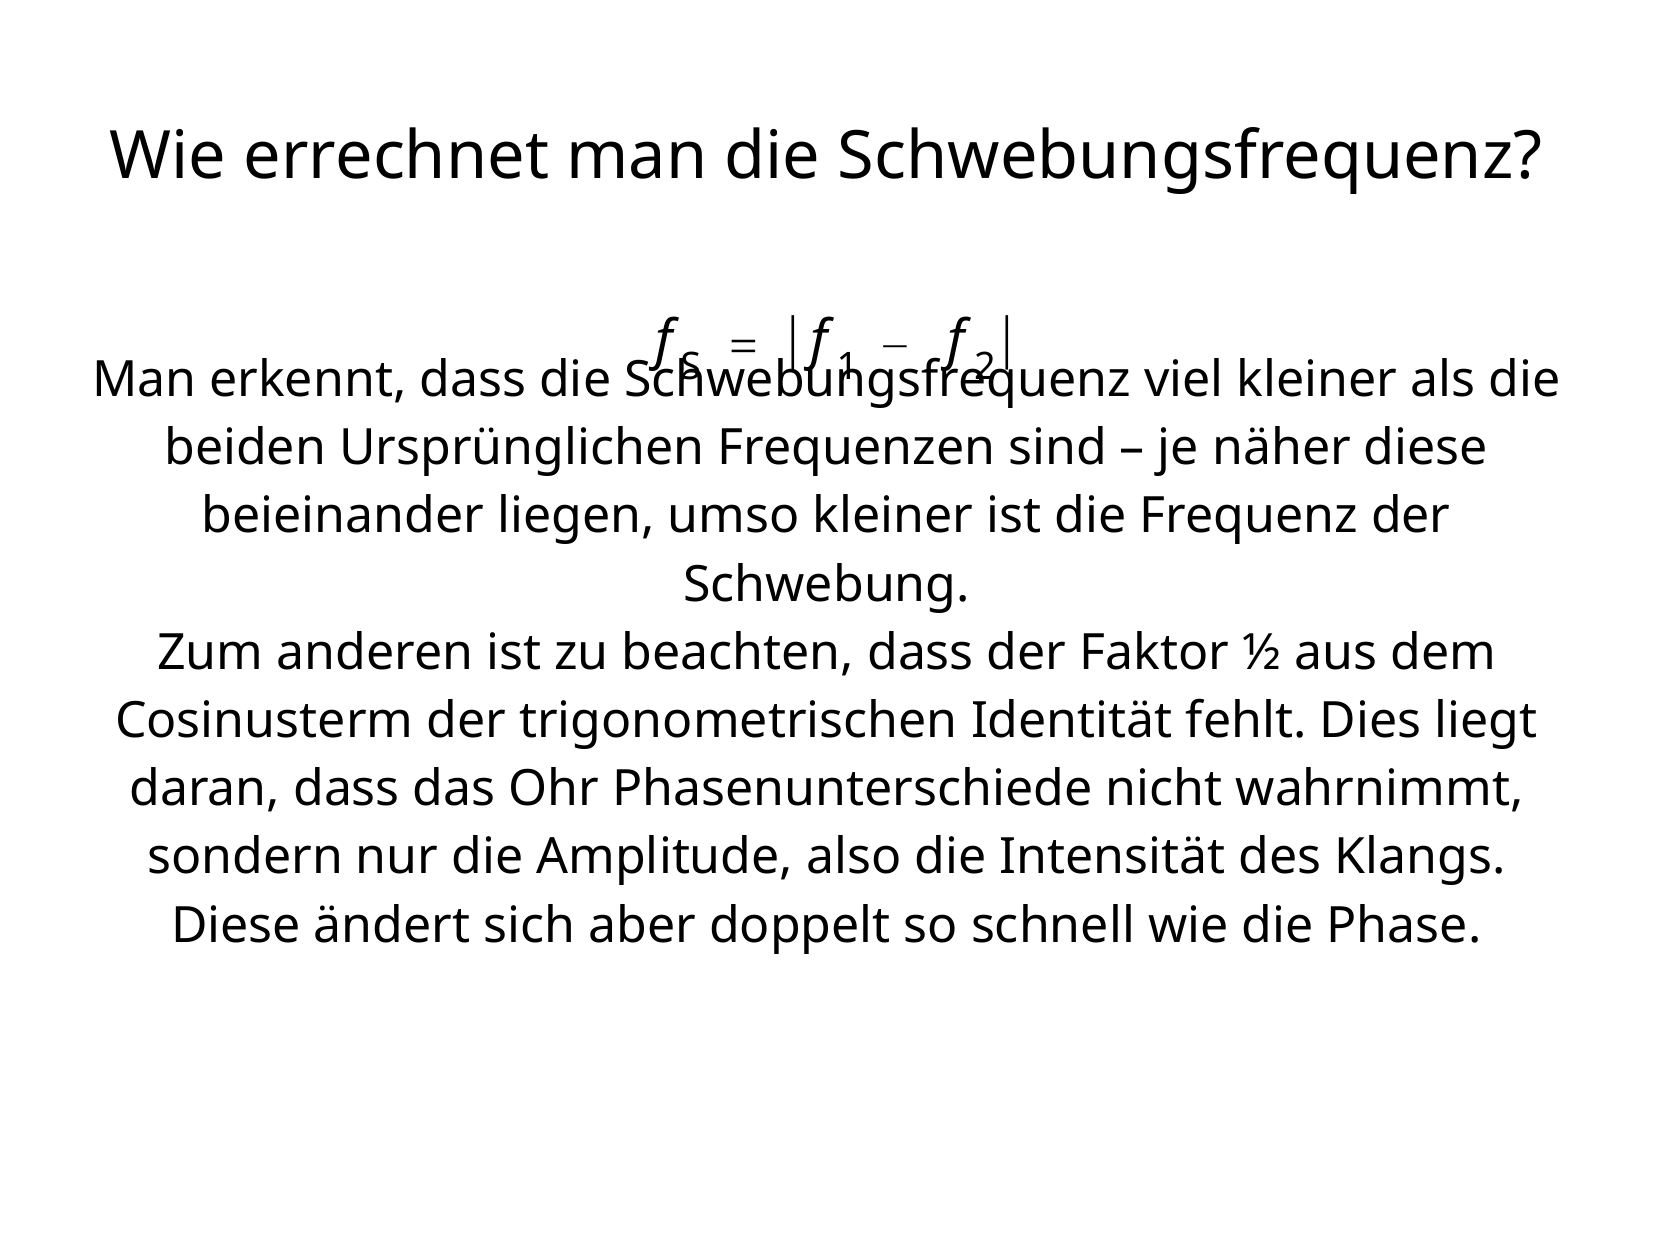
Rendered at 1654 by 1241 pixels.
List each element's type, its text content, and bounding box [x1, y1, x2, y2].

subtitle Man erkennt, dass die Schwebungsfrequenz viel kleiner als die beiden Ursprünglichen Frequenzen sind – je näher diese beieinander liegen, umso kleiner ist die Frequenz der Schwebung. Zum anderen ist zu beachten, dass der Faktor ½ aus dem Cosinusterm der trigonometrischen Identität fehlt. Dies liegt daran, dass das Ohr Phasenunterschiede nicht wahrnimmt, sondern nur die Amplitude, also die Intensität des Klangs. Diese ändert sich aber doppelt so schnell wie die Phase. [82, 290, 1571, 1010]
chart [638, 307, 1016, 390]
title Wie errechnet man die Schwebungsfrequenz? [82, 49, 1571, 257]
